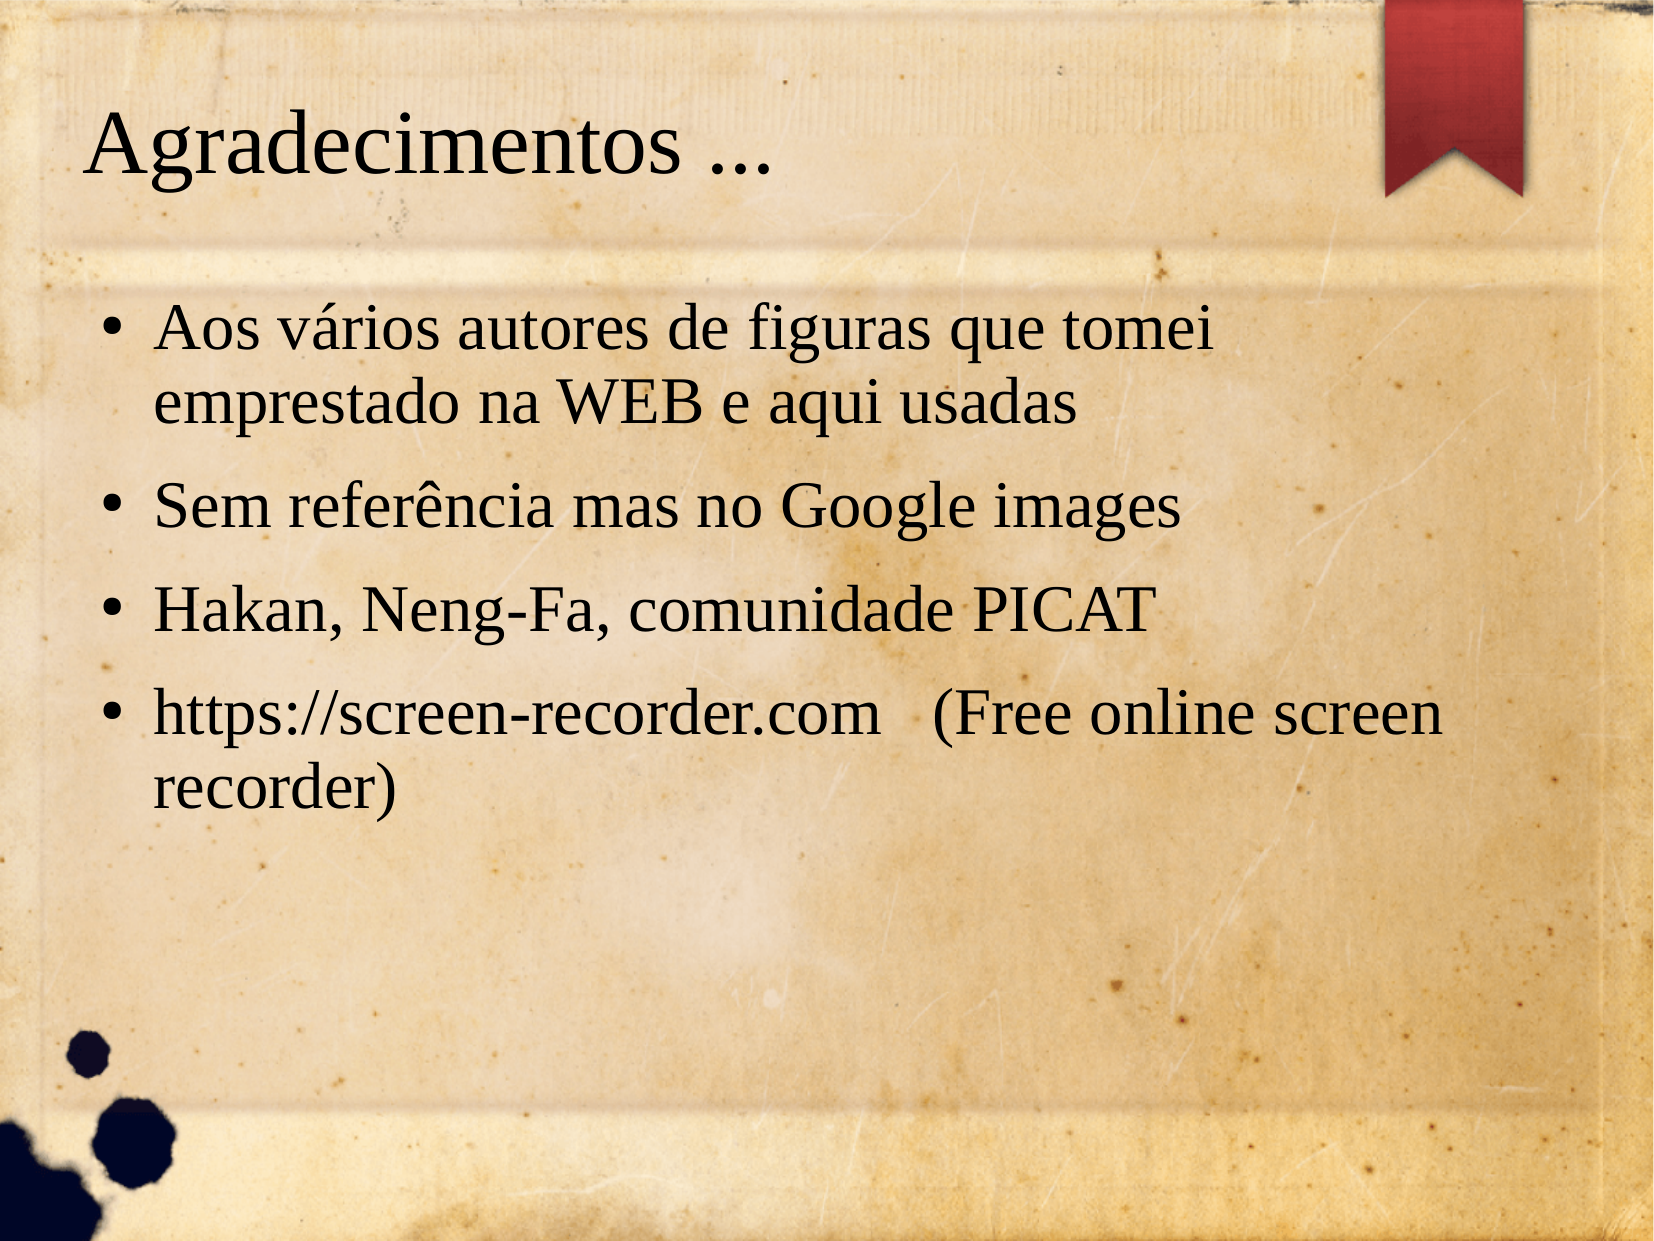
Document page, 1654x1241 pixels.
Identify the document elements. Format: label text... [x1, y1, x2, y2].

title Agradecimentos ... [82, 49, 1347, 237]
picture [0, 0, 1654, 1241]
list Aos vários autores de figuras que tomei emprestado na WEB e aqui usadas Sem referência mas no Google images Hakan, Neng-Fa, comunidade PICAT https://screen-recorder.com (Free online screen recorder) [82, 290, 1538, 1010]
